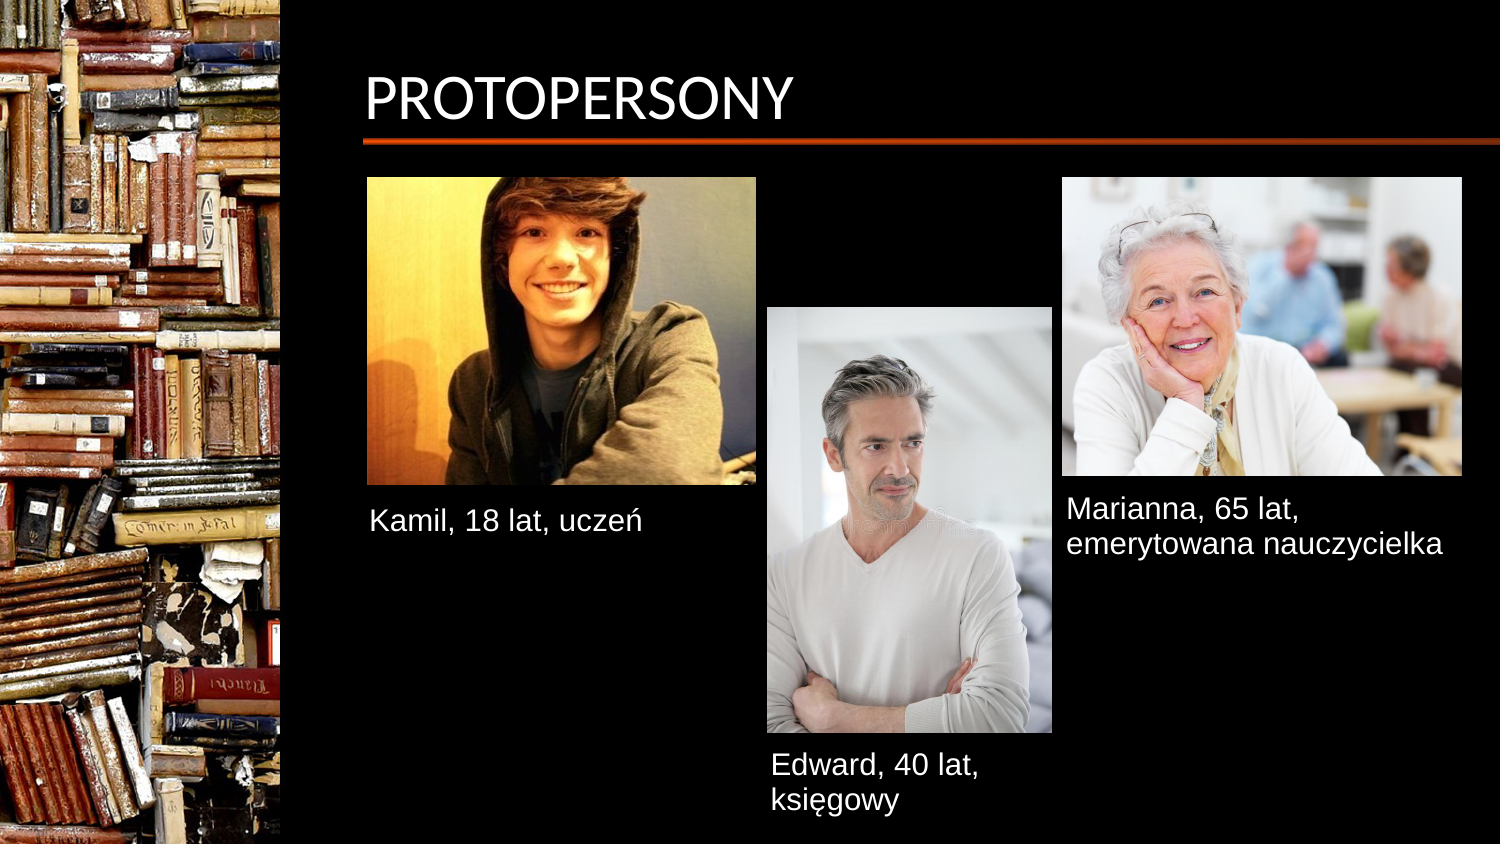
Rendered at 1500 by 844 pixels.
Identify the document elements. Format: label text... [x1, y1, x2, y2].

text_box Edward, 40 lat, księgowy [755, 739, 1075, 839]
title PROTOPERSONY [349, 46, 1427, 141]
picture [0, 0, 1500, 844]
text_box Marianna, 65 lat, emerytowana nauczycielka [1051, 484, 1477, 604]
text_box Kamil, 18 lat, uczeń [354, 496, 745, 595]
